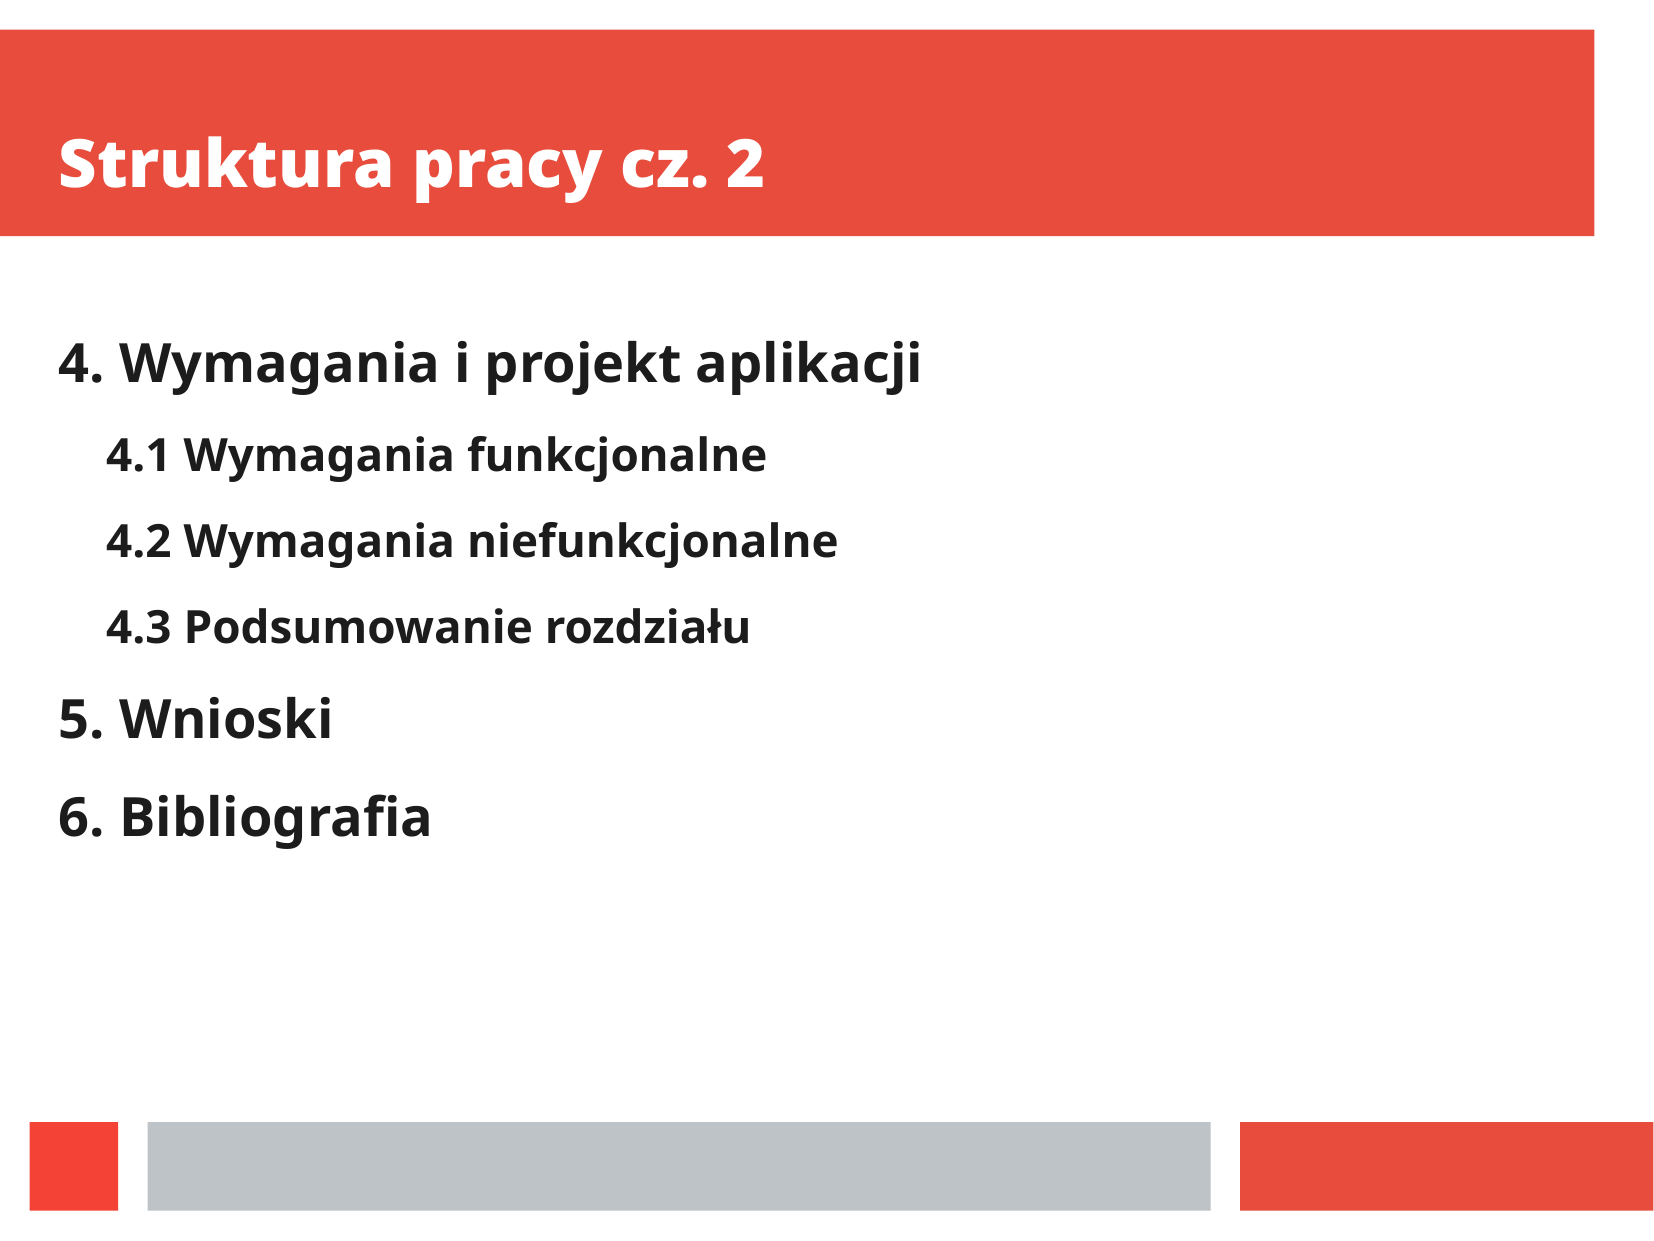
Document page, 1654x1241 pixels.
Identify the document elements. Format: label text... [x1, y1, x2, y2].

title Struktura pracy cz. 2 [59, 59, 1595, 207]
list 4. Wymagania i projekt aplikacji 4.1 Wymagania funkcjonalne 4.2 Wymagania niefunkcjonalne 4.3 Podsumowanie rozdziału 5. Wnioski 6. Bibliografia [59, 324, 1565, 1093]
